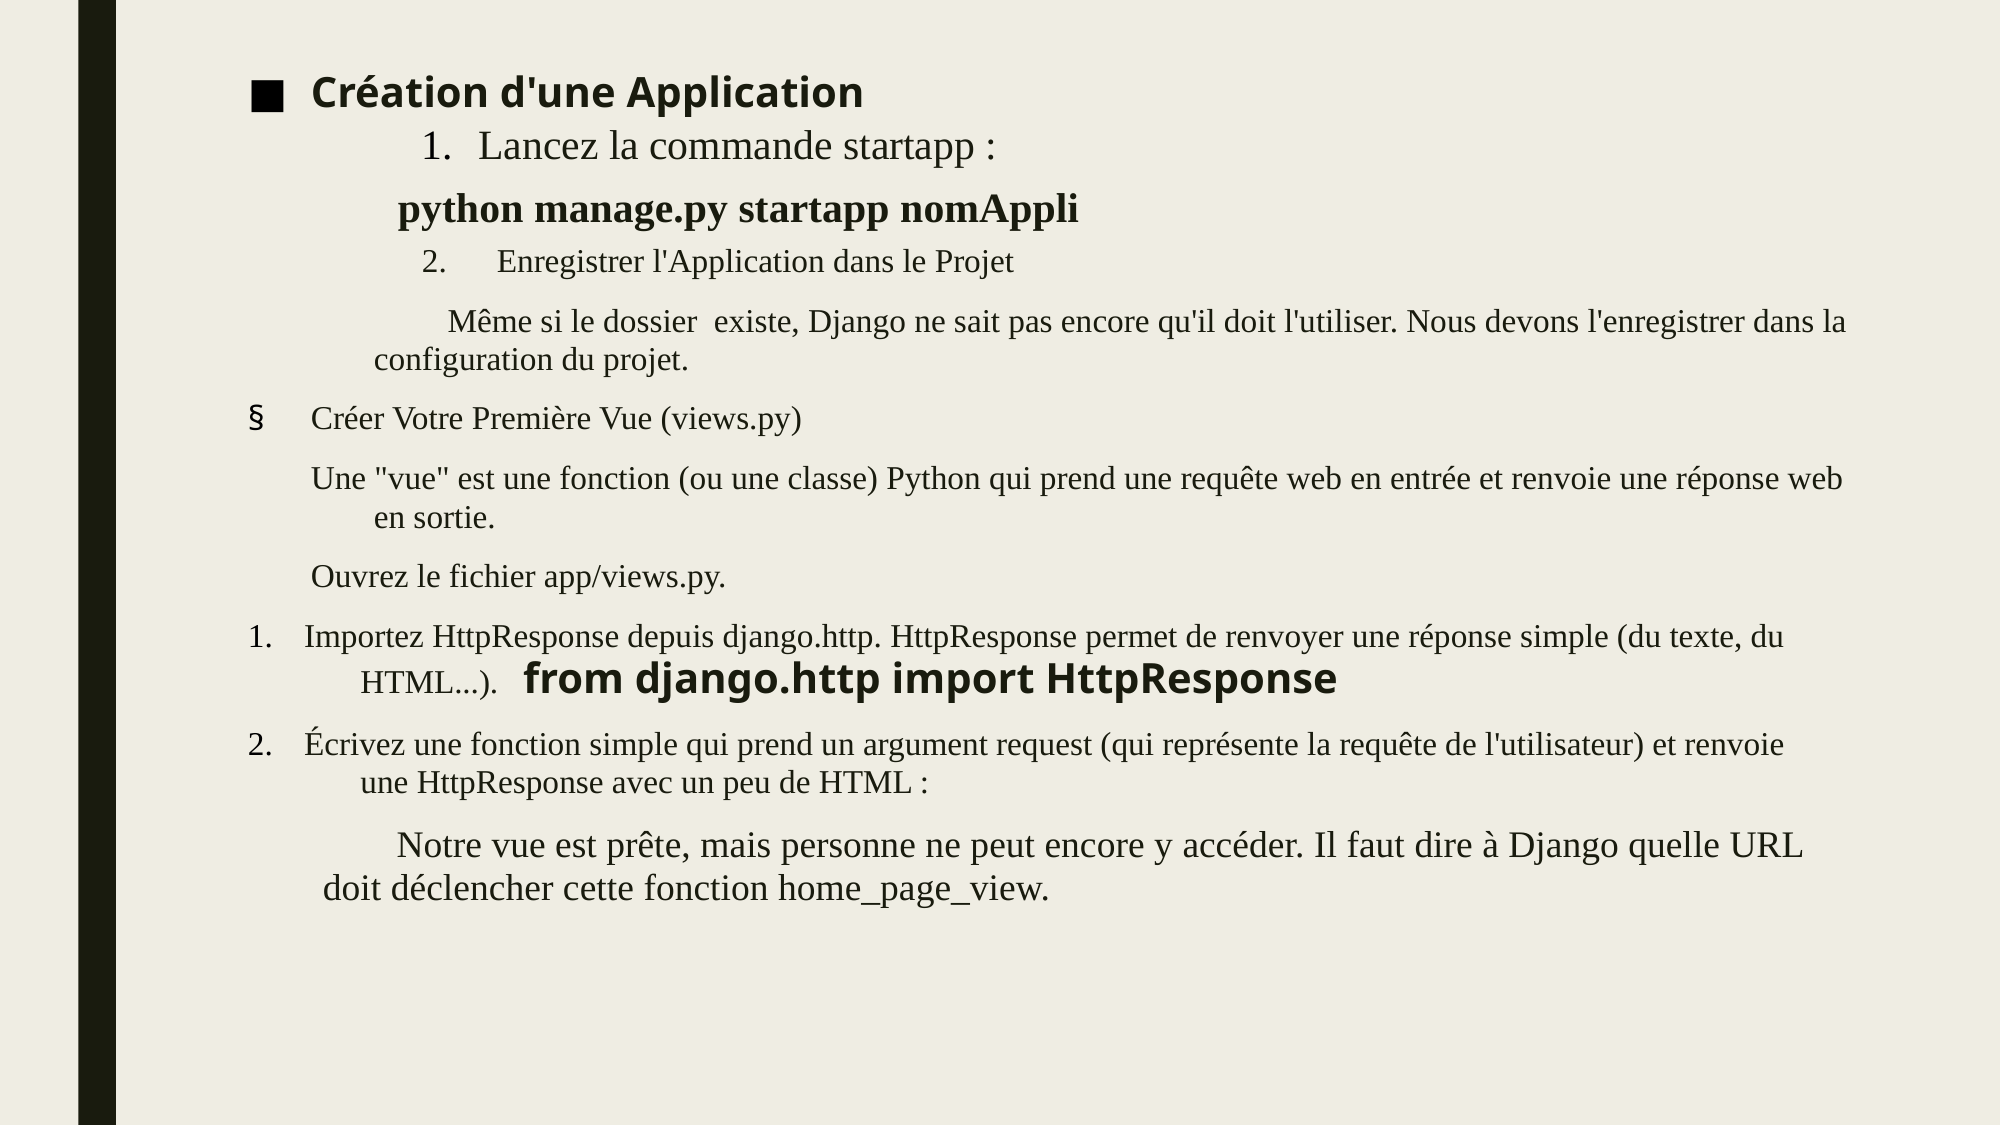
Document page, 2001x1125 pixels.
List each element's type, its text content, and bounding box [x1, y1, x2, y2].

list Création d'une Application Lancez la commande startapp : python manage.py startapp nomAppli 2. Enregistrer l'Application dans le Projet Même si le dossier existe, Django ne sait pas encore qu'il doit l'utiliser. Nous devons l'enregistrer dans la configuration du projet. Créer Votre Première Vue (views.py) Une "vue" est une fonction (ou une classe) Python qui prend une requête web en entrée et renvoie une réponse web en sortie. Ouvrez le fichier app/views.py. Importez HttpResponse depuis django.http. HttpResponse permet de renvoyer une réponse simple (du texte, du HTML...). from django.http import HttpResponse Écrivez une fonction simple qui prend un argument request (qui représente la requête de l'utilisateur) et renvoie une HttpResponse avec un peu de HTML : Notre vue est prête, mais personne ne peut encore y accéder. Il faut dire à Django quelle URL doit déclencher cette fonction home_page_view. [232, 66, 1882, 1093]
